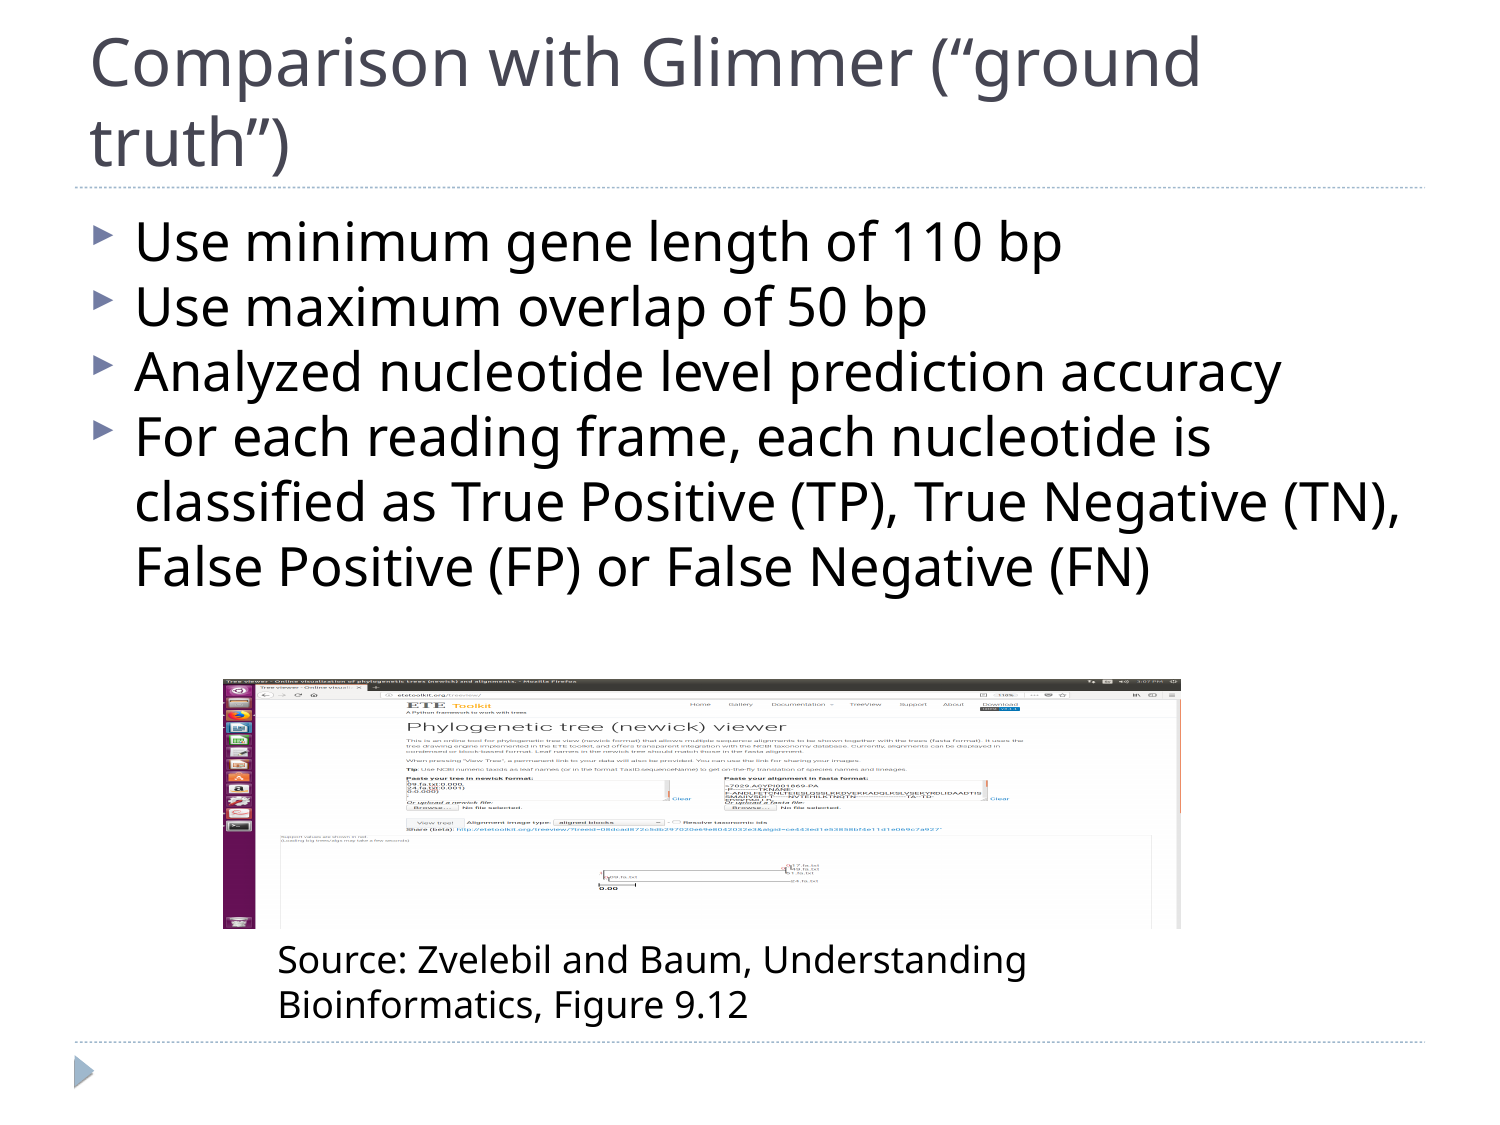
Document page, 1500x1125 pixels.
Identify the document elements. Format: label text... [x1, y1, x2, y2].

text_box Source: Zvelebil and Baum, Understanding Bioinformatics, Figure 9.12 [262, 929, 1165, 1034]
text_box Comparison with Glimmer (“ground truth”) [75, 24, 1425, 188]
text_box Use minimum gene length of 110 bp Use maximum overlap of 50 bp Analyzed nucleotide level prediction accuracy For each reading frame, each nucleotide is classified as True Positive (TP), True Negative (TN), False Positive (FP) or False Negative (FN) [75, 200, 1425, 1010]
picture [223, 679, 1181, 930]
